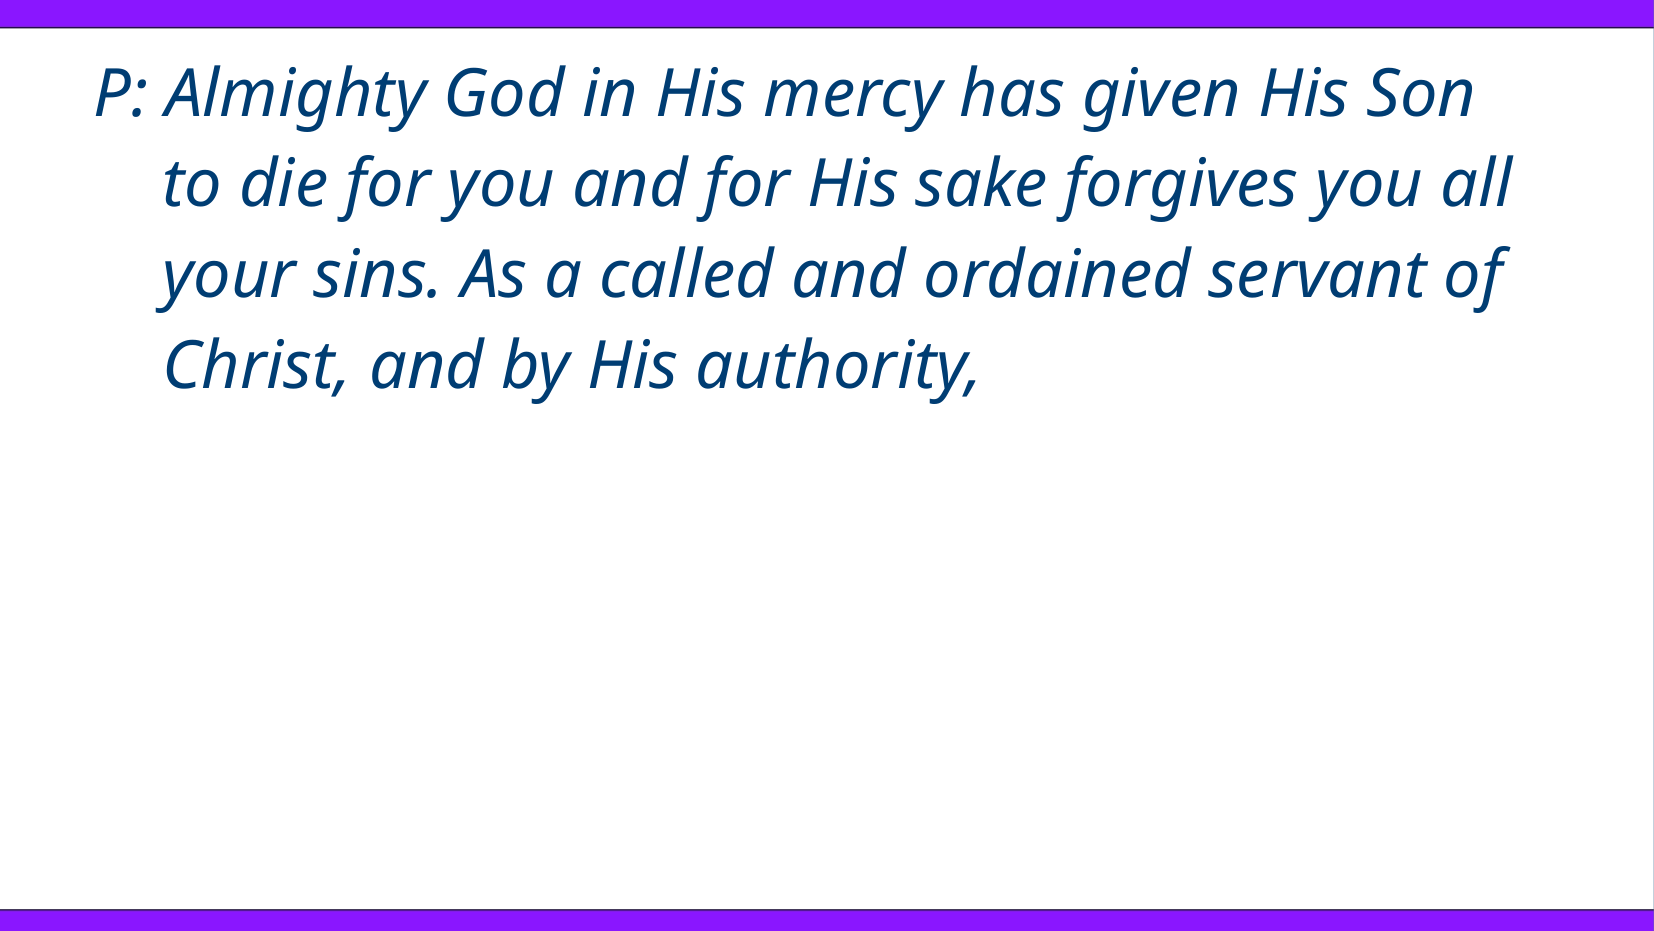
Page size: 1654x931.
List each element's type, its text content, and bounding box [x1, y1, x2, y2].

picture [0, 0, 1654, 931]
text_box P: Almighty God in His mercy has given His Son to die for you and for His sake forgives you all your sins. As a called and ordained servant of Christ, and by His authority, [78, 37, 1564, 464]
